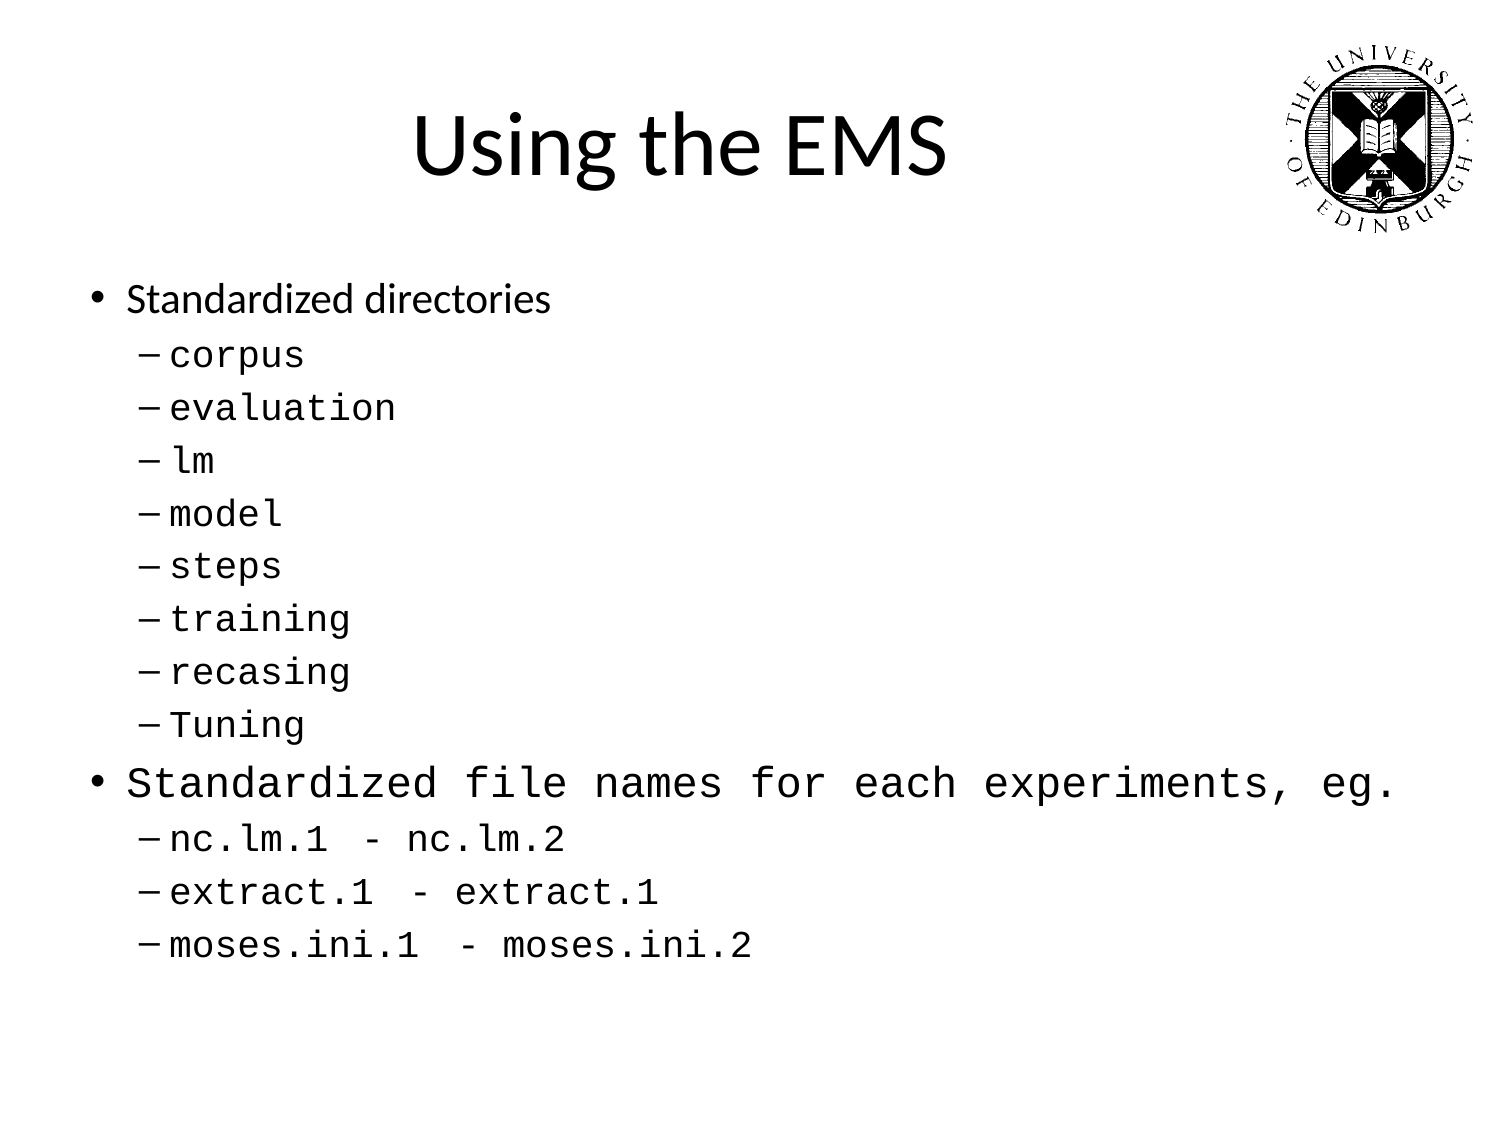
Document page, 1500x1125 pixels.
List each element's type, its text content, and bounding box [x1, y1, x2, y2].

list Standardized directories corpus evaluation lm model steps training recasing Tuning Standardized file names for each experiments, eg. nc.lm.1 - nc.lm.2 extract.1 - extract.1 moses.ini.1 - moses.ini.2 [75, 262, 1425, 1005]
picture [1286, 45, 1473, 233]
title Using the EMS [75, 45, 1286, 233]
